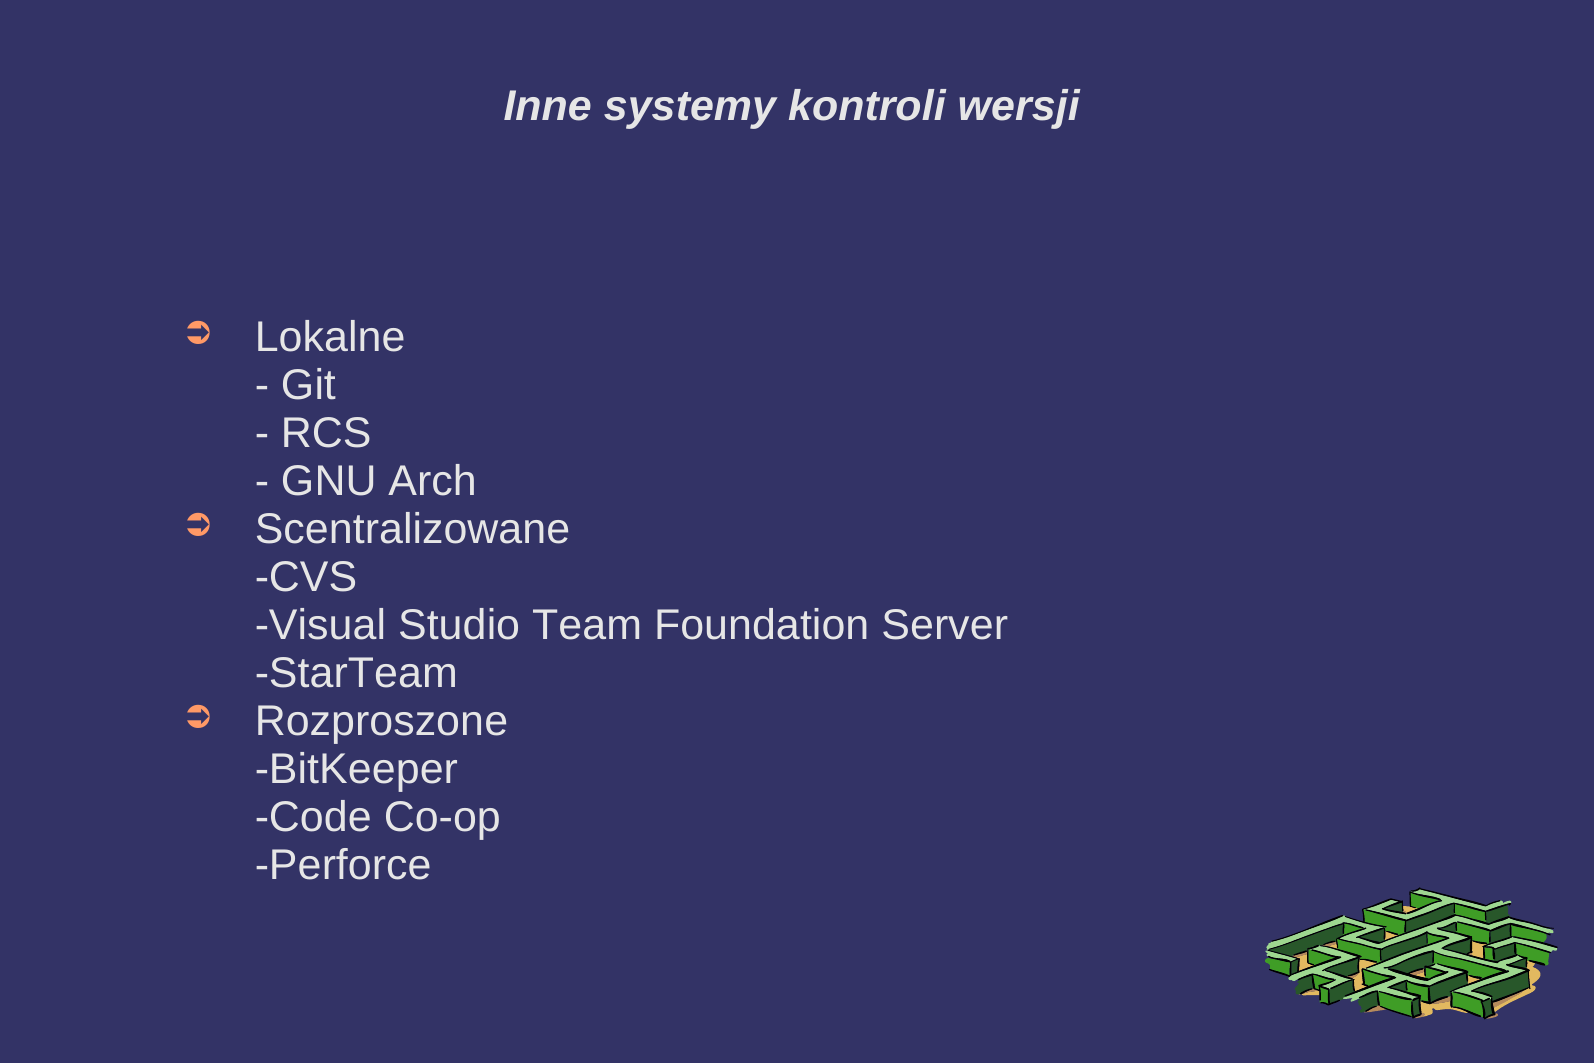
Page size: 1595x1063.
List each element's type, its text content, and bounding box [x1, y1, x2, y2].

title Inne systemy kontroli wersji [117, 16, 1479, 194]
list Lokalne - Git - RCS - GNU Arch Scentralizowane -CVS -Visual Studio Team Foundation Server -StarTeam Rozproszone -BitKeeper -Code Co-op -Perforce [172, 312, 1514, 983]
